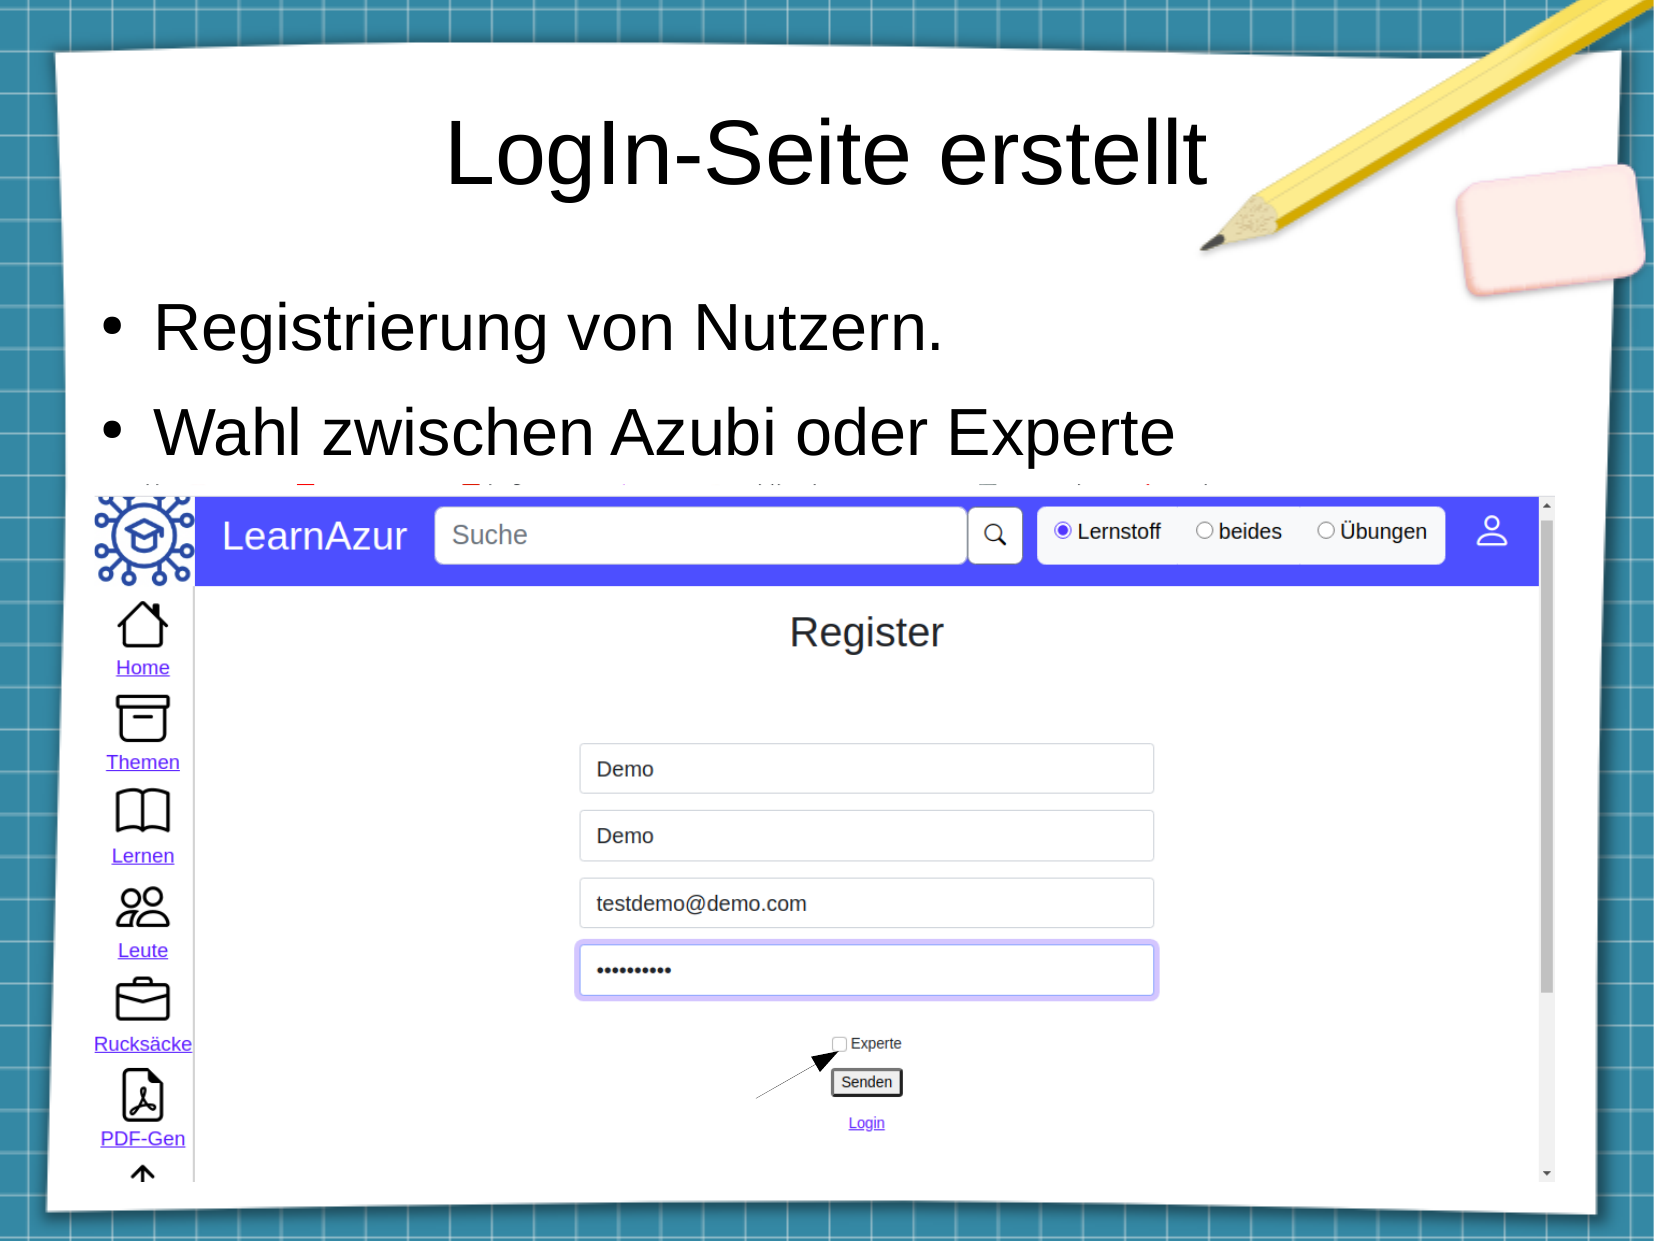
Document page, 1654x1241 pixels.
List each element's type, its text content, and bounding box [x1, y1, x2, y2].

title LogIn-Seite erstellt [82, 49, 1571, 257]
picture [0, 0, 1654, 1241]
list Registrierung von Nutzern. Wahl zwischen Azubi oder Experte [82, 290, 1571, 1010]
